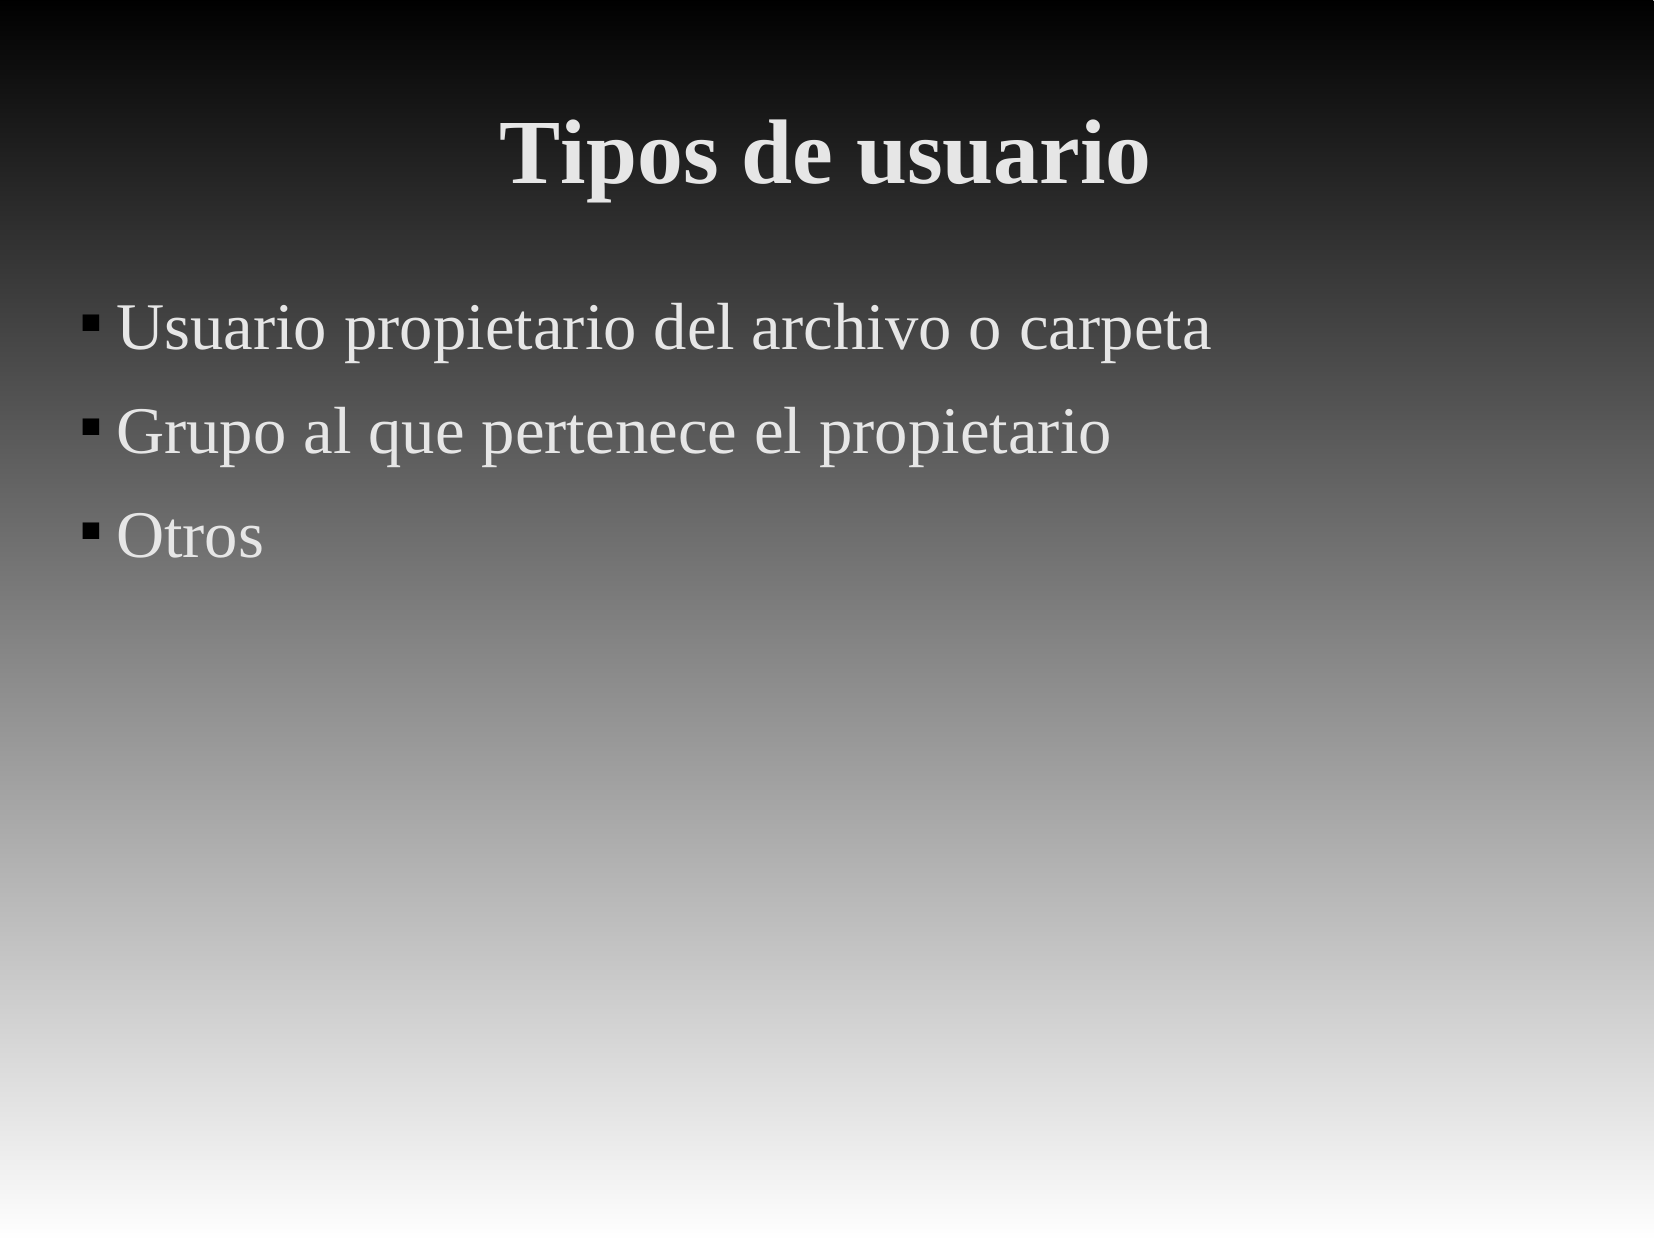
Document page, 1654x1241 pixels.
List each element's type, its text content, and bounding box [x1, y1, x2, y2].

title Tipos de usuario [82, 56, 1571, 249]
list Usuario propietario del archivo o carpeta Grupo al que pertenece el propietario Otros [82, 290, 1571, 1109]
